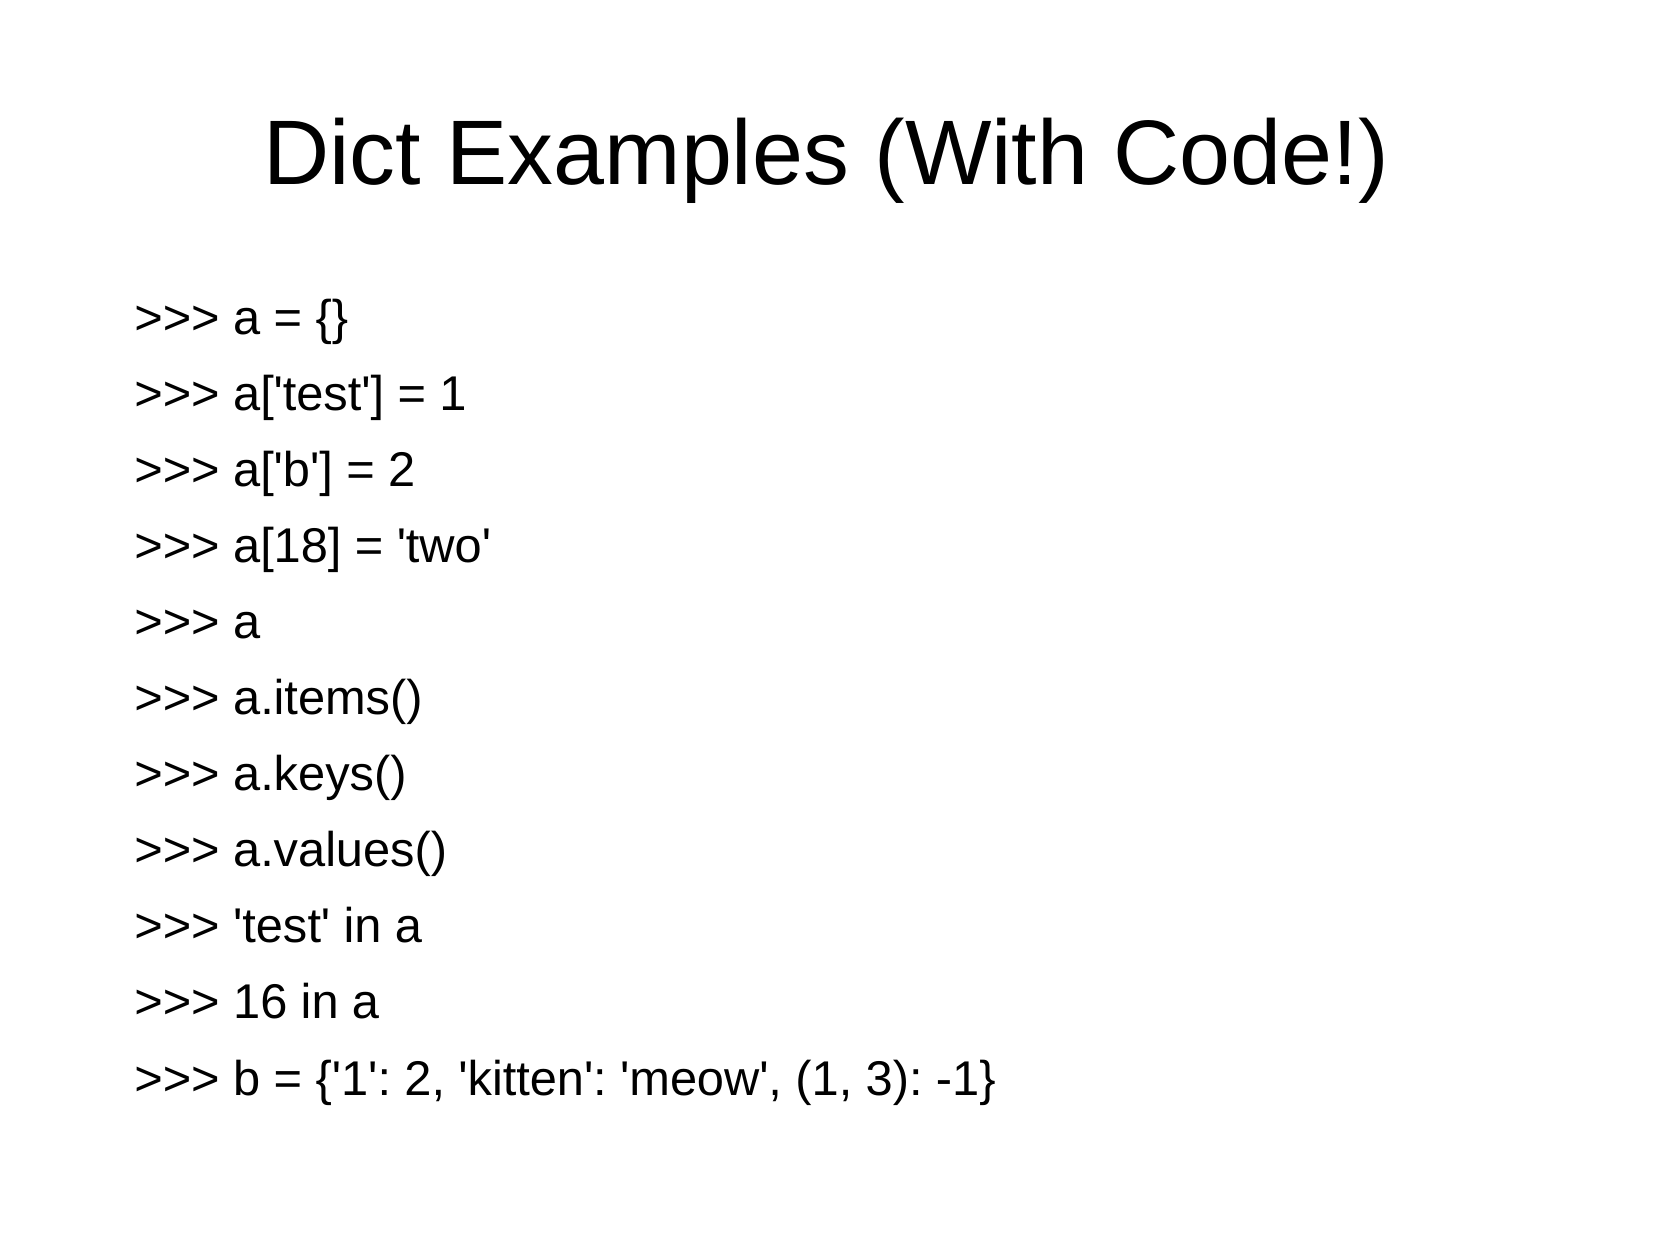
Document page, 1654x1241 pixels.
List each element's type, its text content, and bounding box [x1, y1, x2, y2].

title Dict Examples (With Code!) [82, 49, 1571, 257]
list >>> a = {} >>> a['test'] = 1 >>> a['b'] = 2 >>> a[18] = 'two' >>> a >>> a.items() >>> a.keys() >>> a.values() >>> 'test' in a >>> 16 in a >>> b = {'1': 2, 'kitten': 'meow', (1, 3): -1} [82, 290, 1571, 1109]
